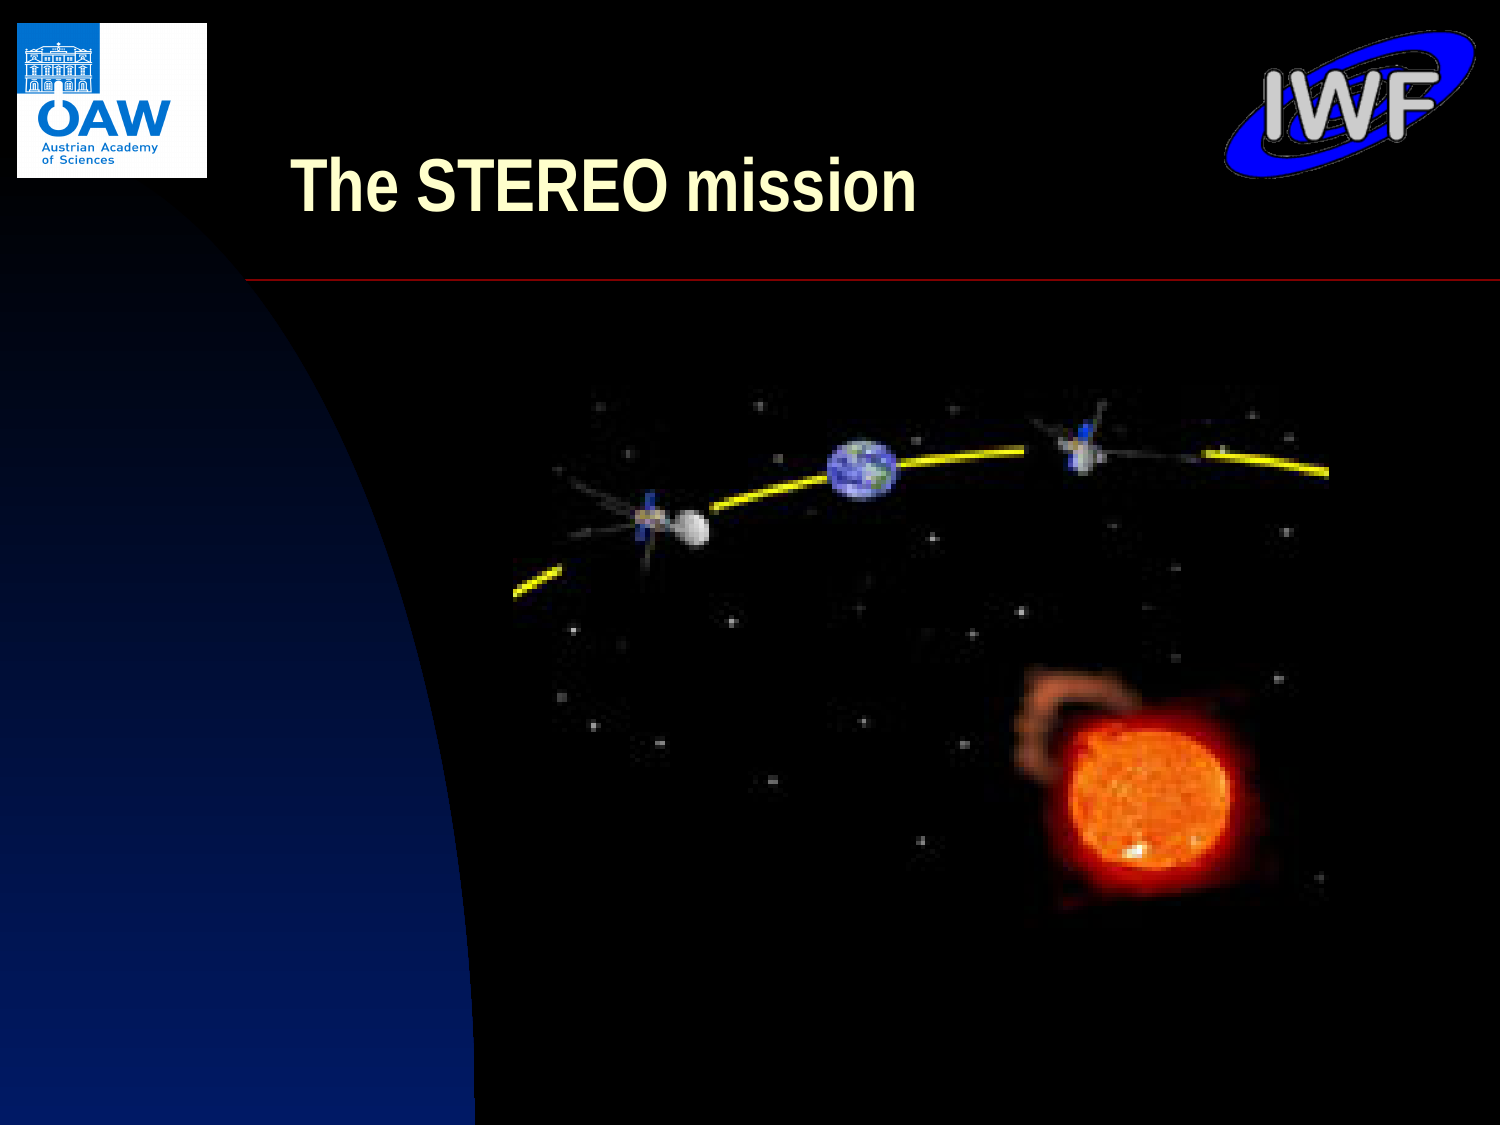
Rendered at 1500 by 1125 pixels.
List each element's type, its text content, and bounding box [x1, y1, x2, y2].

picture [513, 385, 1329, 928]
picture [1224, 30, 1476, 179]
picture [17, 23, 207, 178]
title The STEREO mission [275, 99, 1463, 288]
